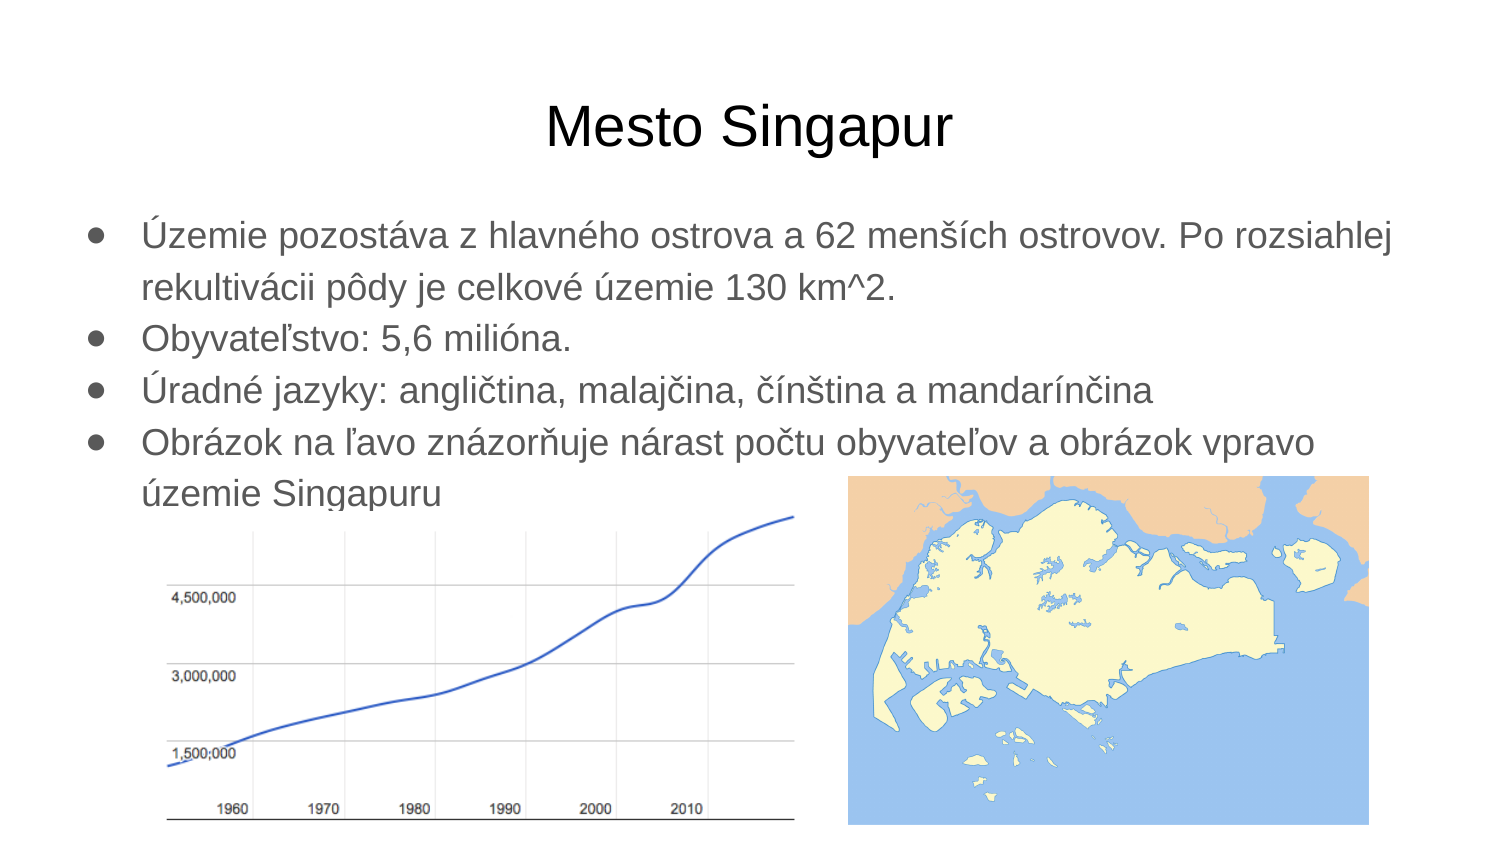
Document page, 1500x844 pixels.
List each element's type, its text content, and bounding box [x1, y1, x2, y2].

picture [848, 476, 1369, 825]
title Mesto Singapur [51, 72, 1449, 167]
picture [162, 511, 803, 825]
list Územie pozostáva z hlavného ostrova a 62 menších ostrovov. Po rozsiahlej rekultivácii pôdy je celkové územie 130 km^2. Obyvateľstvo: 5,6 milióna. Úradné jazyky: angličtina, malajčina, čínština a mandarínčina Obrázok na ľavo znázorňuje nárast počtu obyvateľov a obrázok vpravo územie Singapuru [51, 189, 1449, 750]
